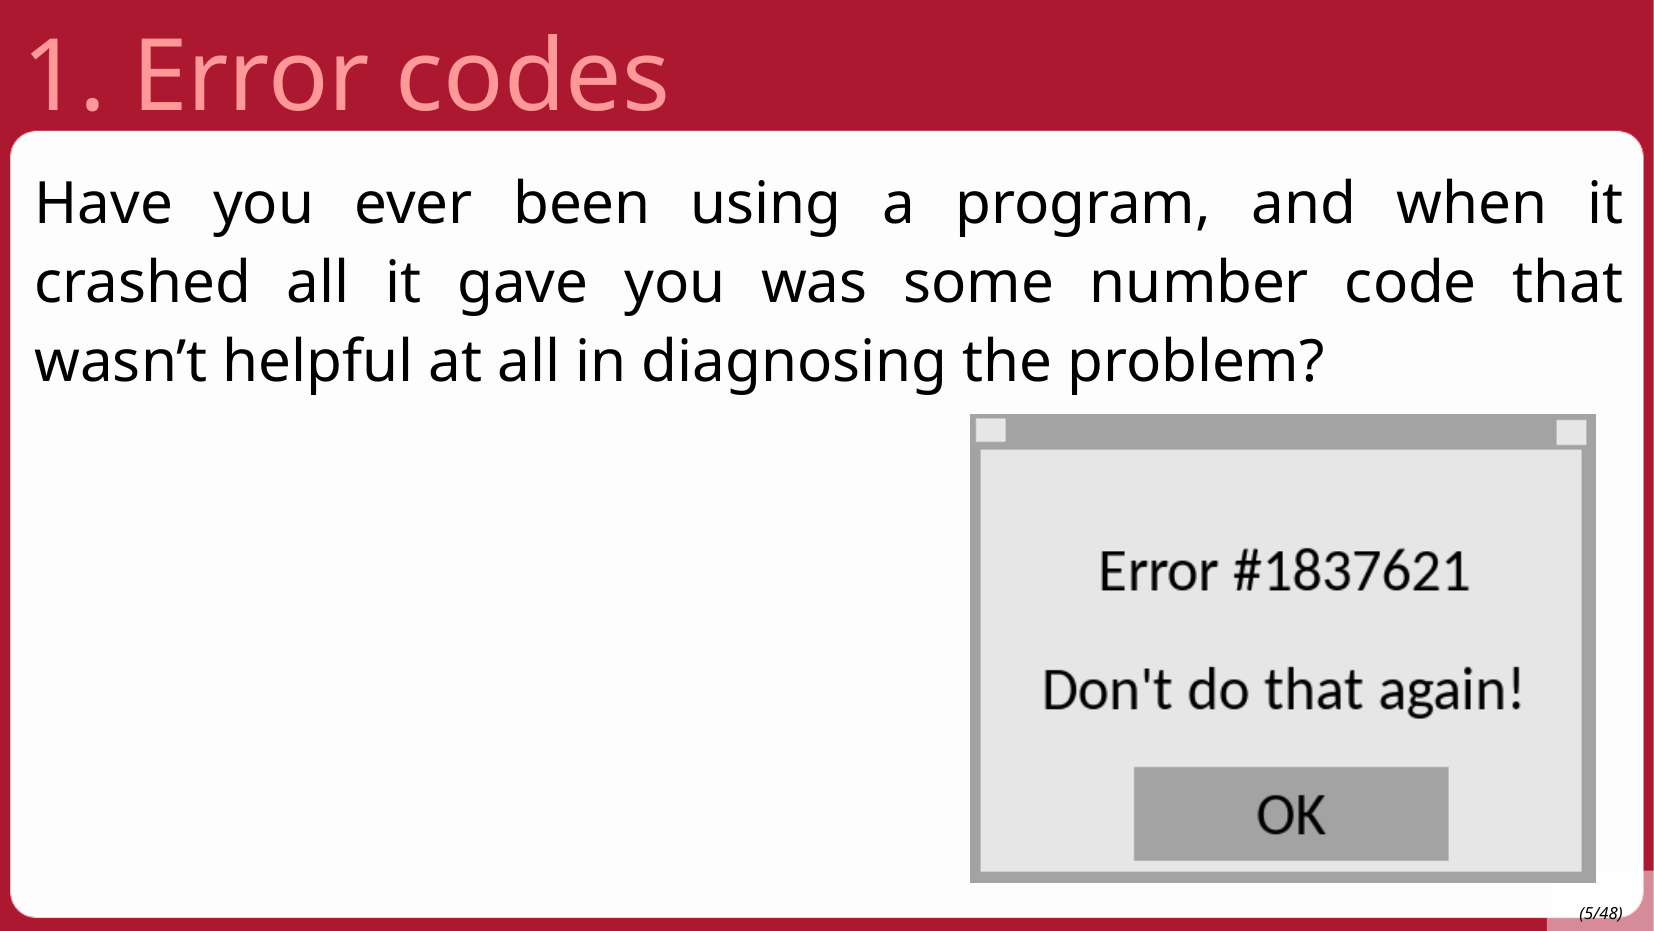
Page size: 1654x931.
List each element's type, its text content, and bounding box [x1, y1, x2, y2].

title 1. Error codes [22, 7, 1511, 136]
picture [0, 0, 1654, 931]
text_box Have you ever been using a program, and when it crashed all it gave you was some number code that wasn’t helpful at all in diagnosing the problem? [34, 160, 1624, 373]
text_box (<number>/48) [1546, 877, 1654, 931]
